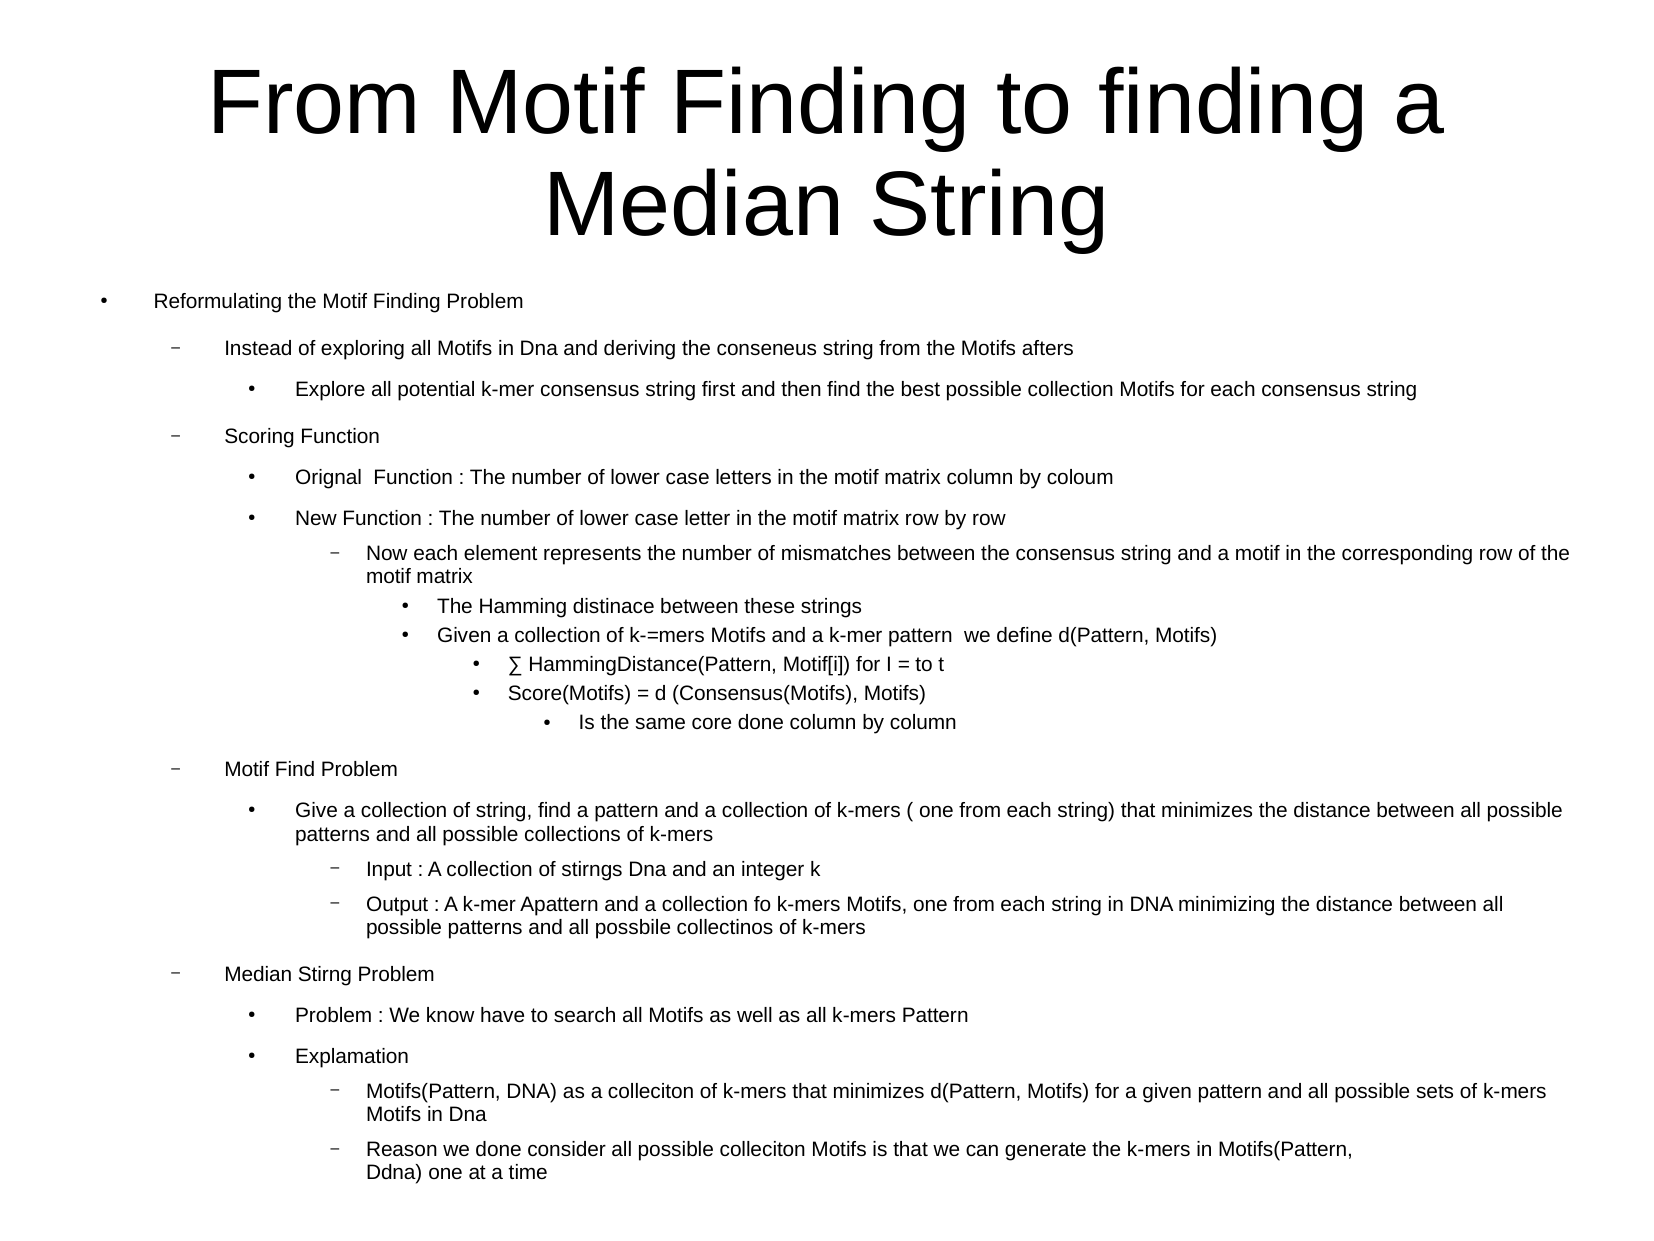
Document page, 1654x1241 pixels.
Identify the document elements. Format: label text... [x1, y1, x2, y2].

title From Motif Finding to finding a Median String [82, 49, 1571, 257]
list Reformulating the Motif Finding Problem Instead of exploring all Motifs in Dna and deriving the conseneus string from the Motifs afters Explore all potential k-mer consensus string first and then find the best possible collection Motifs for each consensus string Scoring Function Orignal Function : The number of lower case letters in the motif matrix column by coloum New Function : The number of lower case letter in the motif matrix row by row Now each element represents the number of mismatches between the consensus string and a motif in the corresponding row of the motif matrix The Hamming distinace between these strings Given a collection of k-=mers Motifs and a k-mer pattern we define d(Pattern, Motifs) ∑ HammingDistance(Pattern, Motif[i]) for I = to t Score(Motifs) = d (Consensus(Motifs), Motifs) Is the same core done column by column Motif Find Problem Give a collection of string, find a pattern and a collection of k-mers ( one from each string) that minimizes the distance between all possible patterns and all possible collections of k-mers Input : A collection of stirngs Dna and an integer k Output : A k-mer Apattern and a collection fo k-mers Motifs, one from each string in DNA minimizing the distance between all possible patterns and all possbile collectinos of k-mers Median Stirng Problem Problem : We know have to search all Motifs as well as all k-mers Pattern Explamation Motifs(Pattern, DNA) as a colleciton of k-mers that minimizes d(Pattern, Motifs) for a given pattern and all possible sets of k-mers Motifs in Dna Reason we done consider all possible colleciton Motifs is that we can generate the k-mers in Motifs(Pattern, Ddna) one at a time [82, 290, 1571, 1217]
